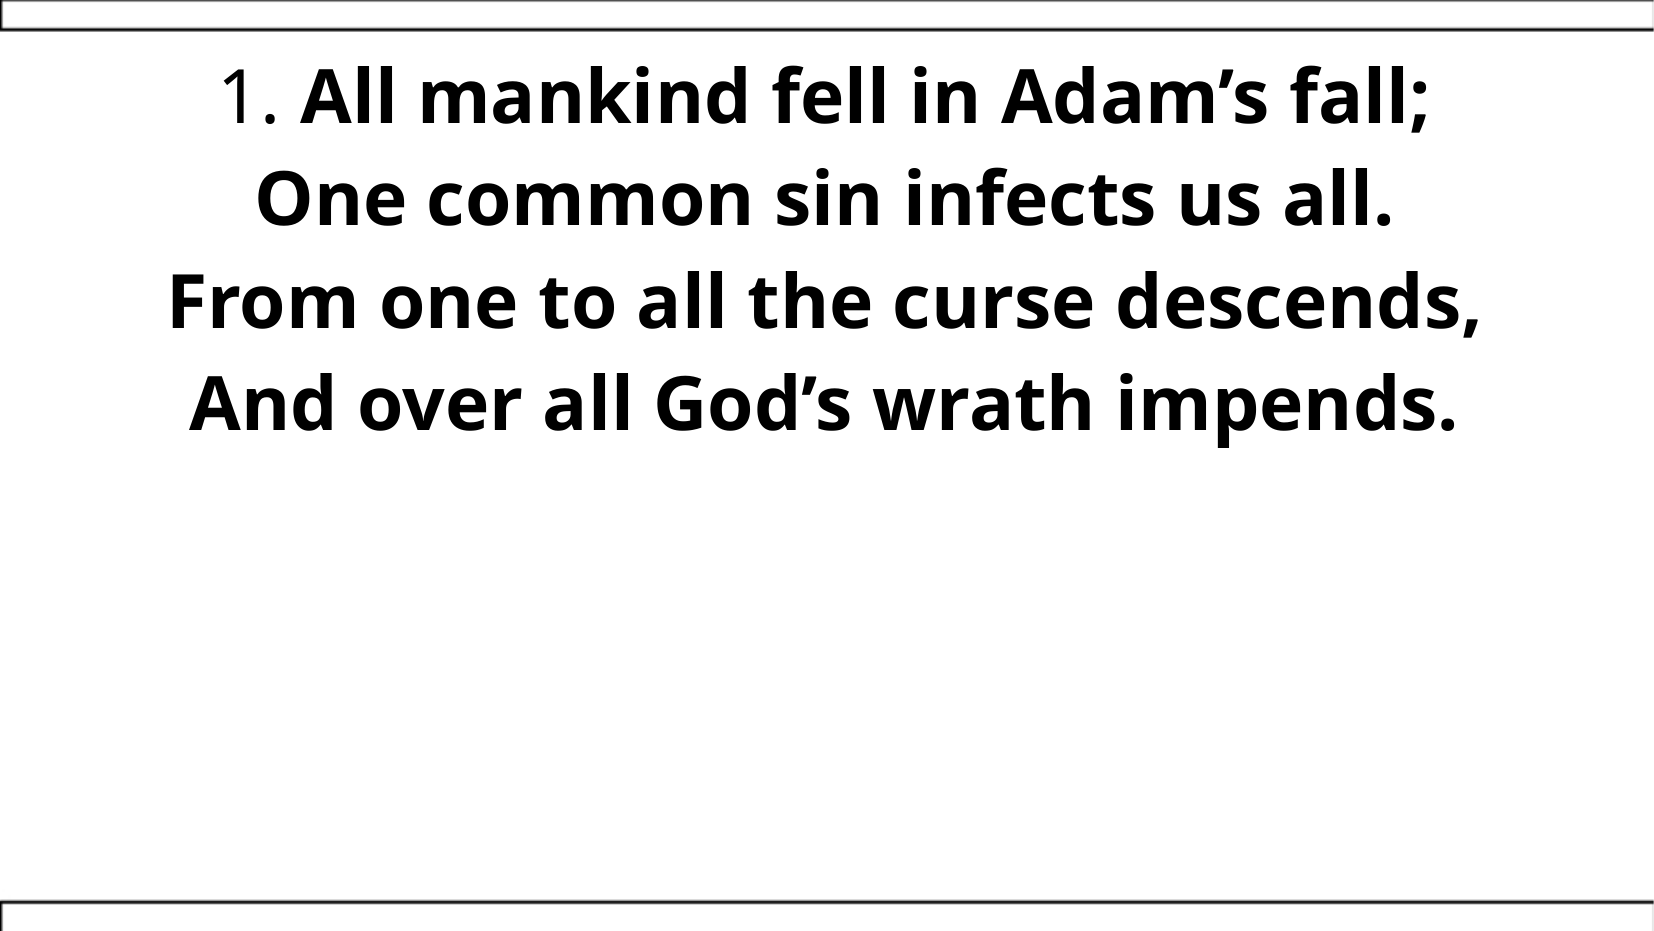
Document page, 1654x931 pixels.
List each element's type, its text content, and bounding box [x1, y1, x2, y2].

text_box 1. All mankind fell in Adam’s fall; One common sin infects us all. From one to all the curse descends, And over all God’s wrath impends. [105, 35, 1546, 451]
picture [0, 0, 1654, 931]
